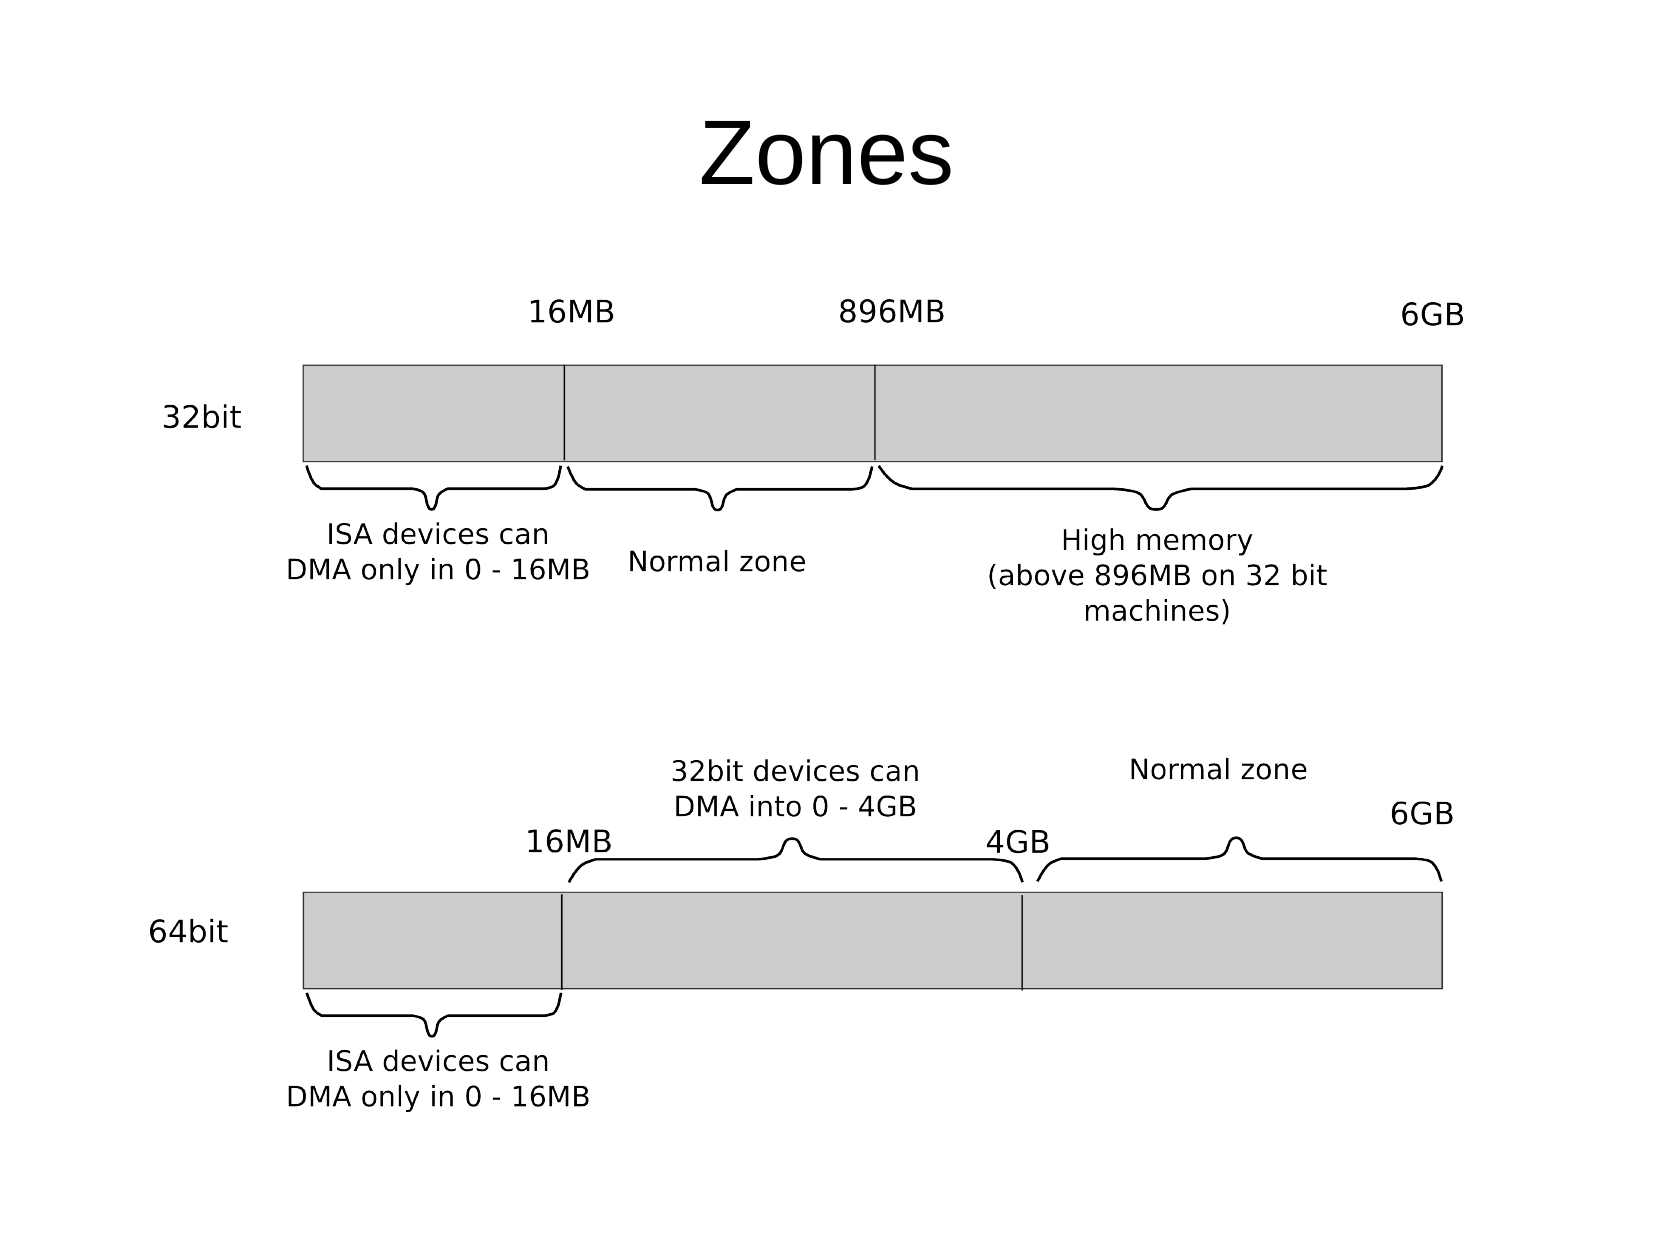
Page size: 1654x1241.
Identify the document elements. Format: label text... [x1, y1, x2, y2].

title Zones [82, 49, 1571, 257]
picture [150, 299, 1463, 1112]
